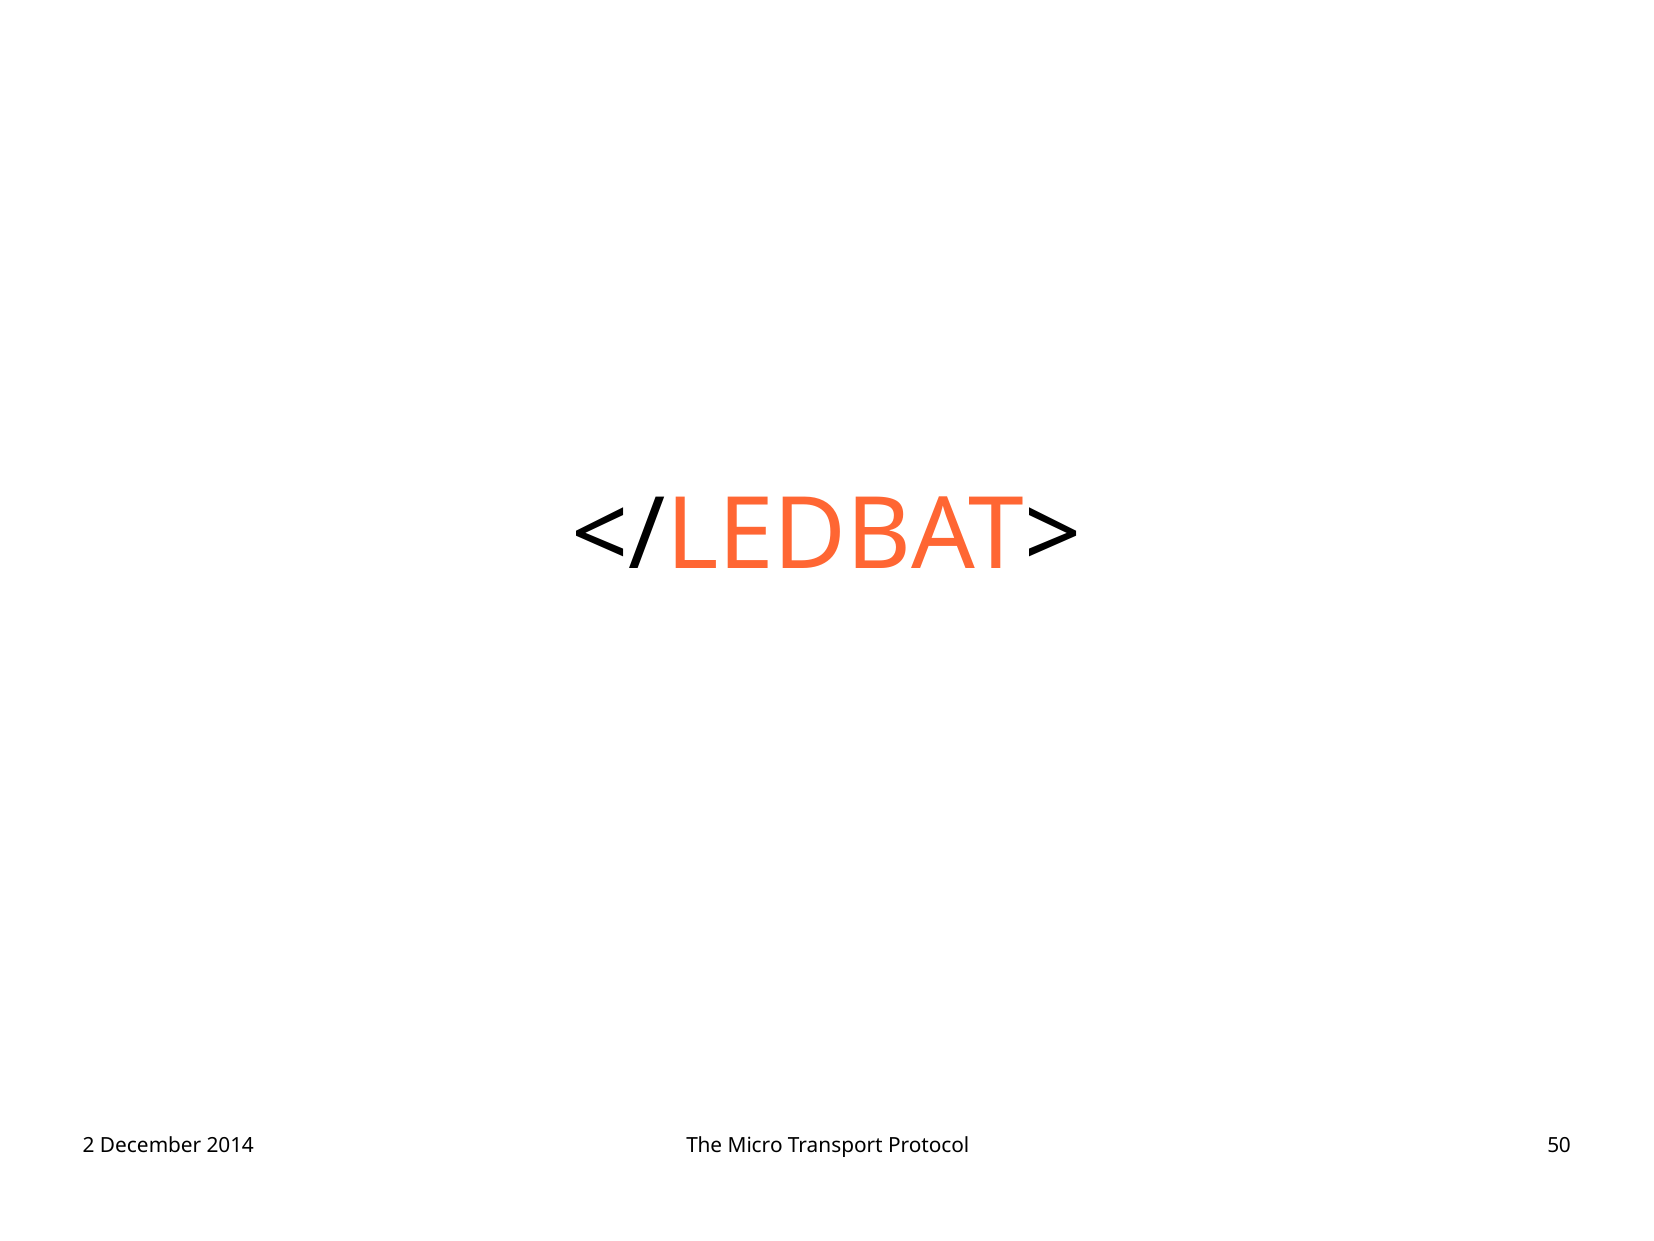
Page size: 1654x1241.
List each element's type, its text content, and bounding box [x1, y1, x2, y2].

subtitle </LEDBAT> [82, 49, 1571, 1010]
